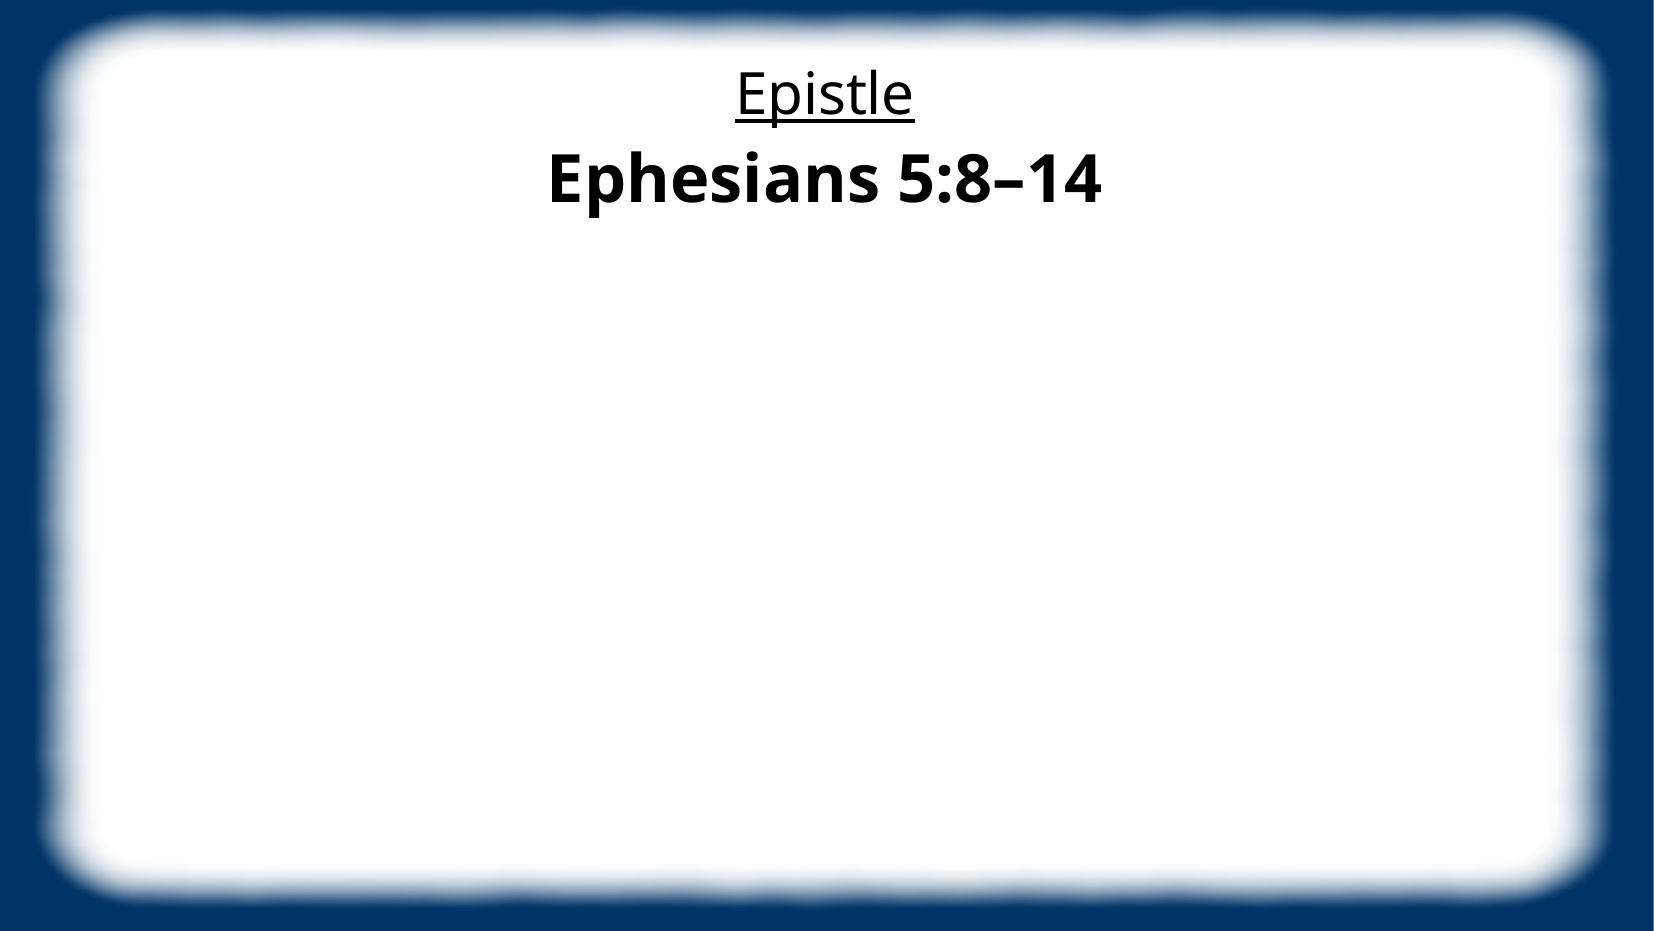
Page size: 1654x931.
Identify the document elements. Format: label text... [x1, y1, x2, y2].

text_box Epistle Ephesians 5:8–14 [90, 45, 1561, 226]
picture [0, 0, 1654, 931]
